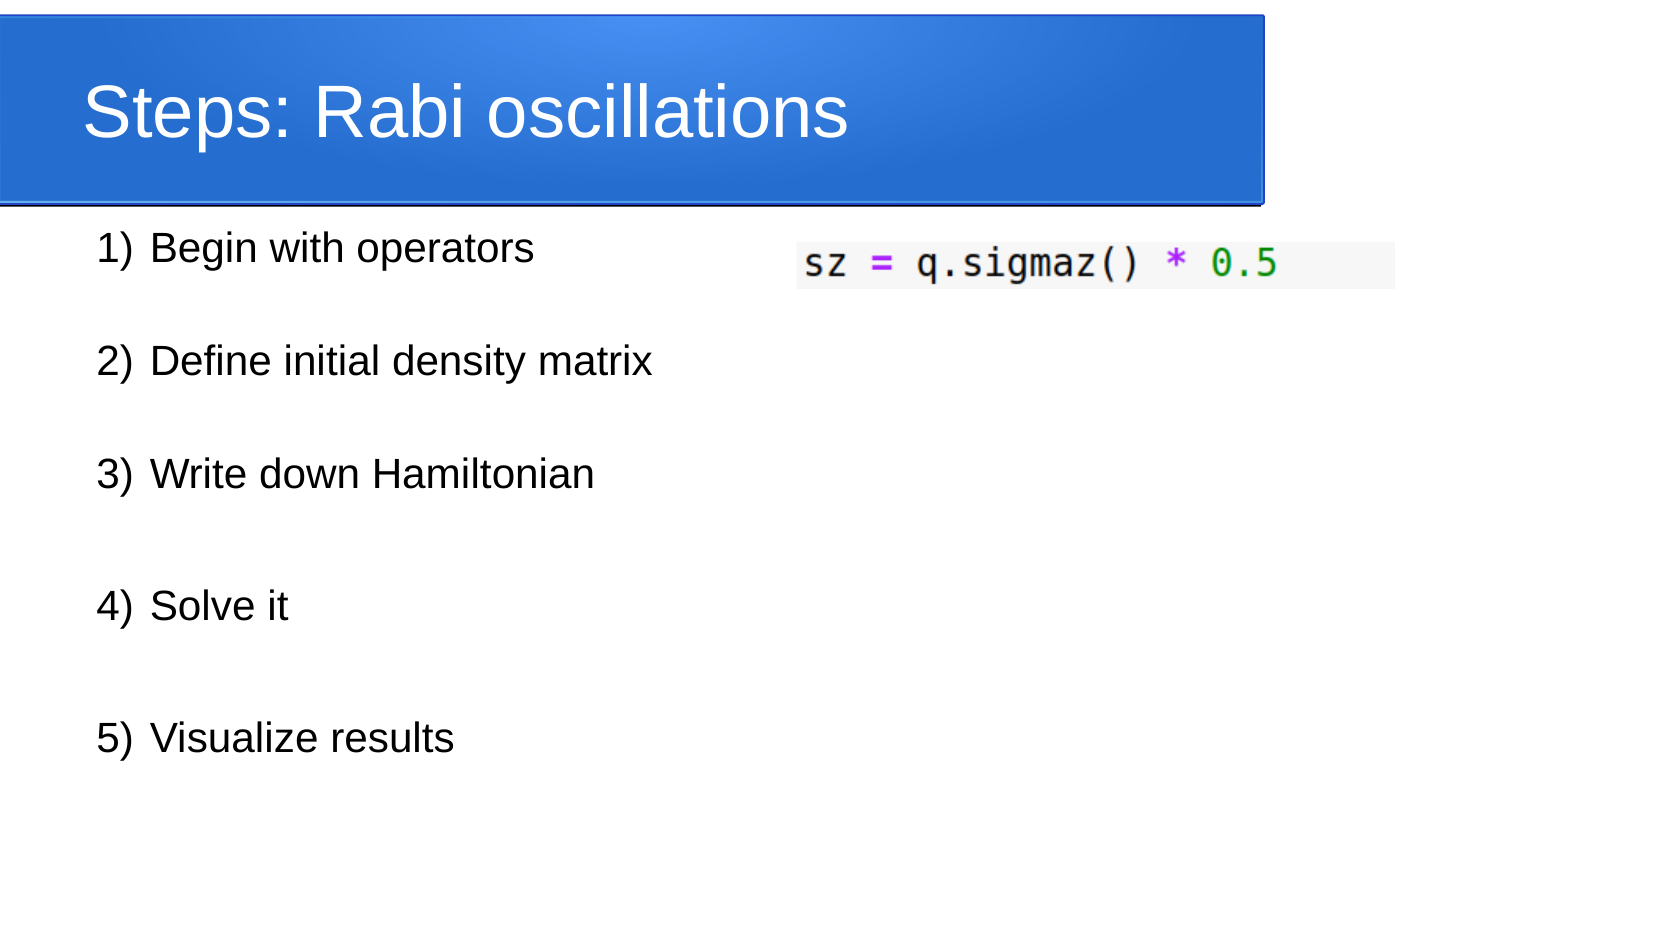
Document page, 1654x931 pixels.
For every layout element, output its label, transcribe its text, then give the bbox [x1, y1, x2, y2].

list Begin with operators Define initial density matrix Write down Hamiltonian Solve it Visualize results [82, 224, 1571, 764]
title Steps: Rabi oscillations [82, 35, 1235, 189]
picture [796, 242, 1396, 289]
